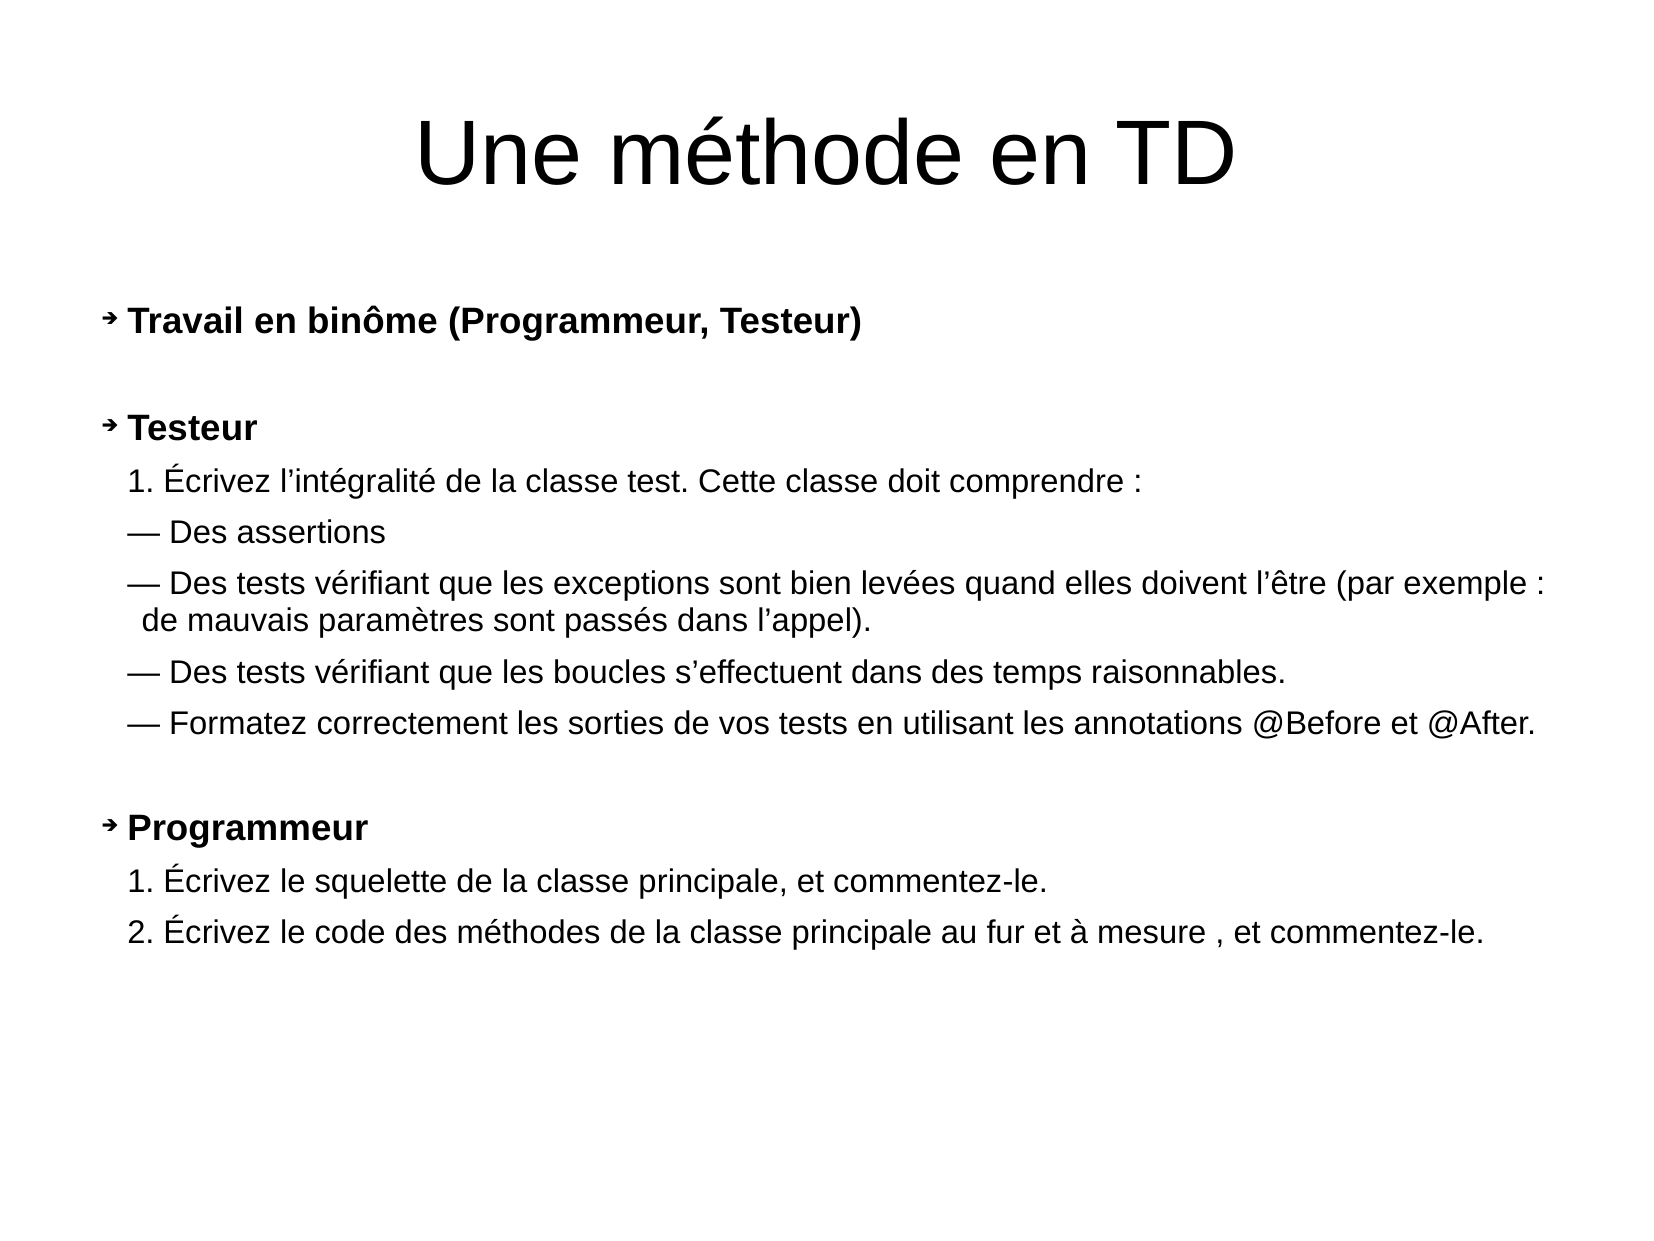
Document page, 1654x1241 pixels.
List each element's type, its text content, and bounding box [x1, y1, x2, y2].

list Travail en binôme (Programmeur, Testeur) Testeur 1. Écrivez l’intégralité de la classe test. Cette classe doit comprendre : — Des assertions — Des tests vérifiant que les exceptions sont bien levées quand elles doivent l’être (par exemple : de mauvais paramètres sont passés dans l’appel). — Des tests vérifiant que les boucles s’effectuent dans des temps raisonnables. — Formatez correctement les sorties de vos tests en utilisant les annotations @Before et @After. Programmeur 1. Écrivez le squelette de la classe principale, et commentez-le. 2. Écrivez le code des méthodes de la classe principale au fur et à mesure , et commentez-le. [70, 249, 1560, 969]
title Une méthode en TD [82, 49, 1571, 257]
